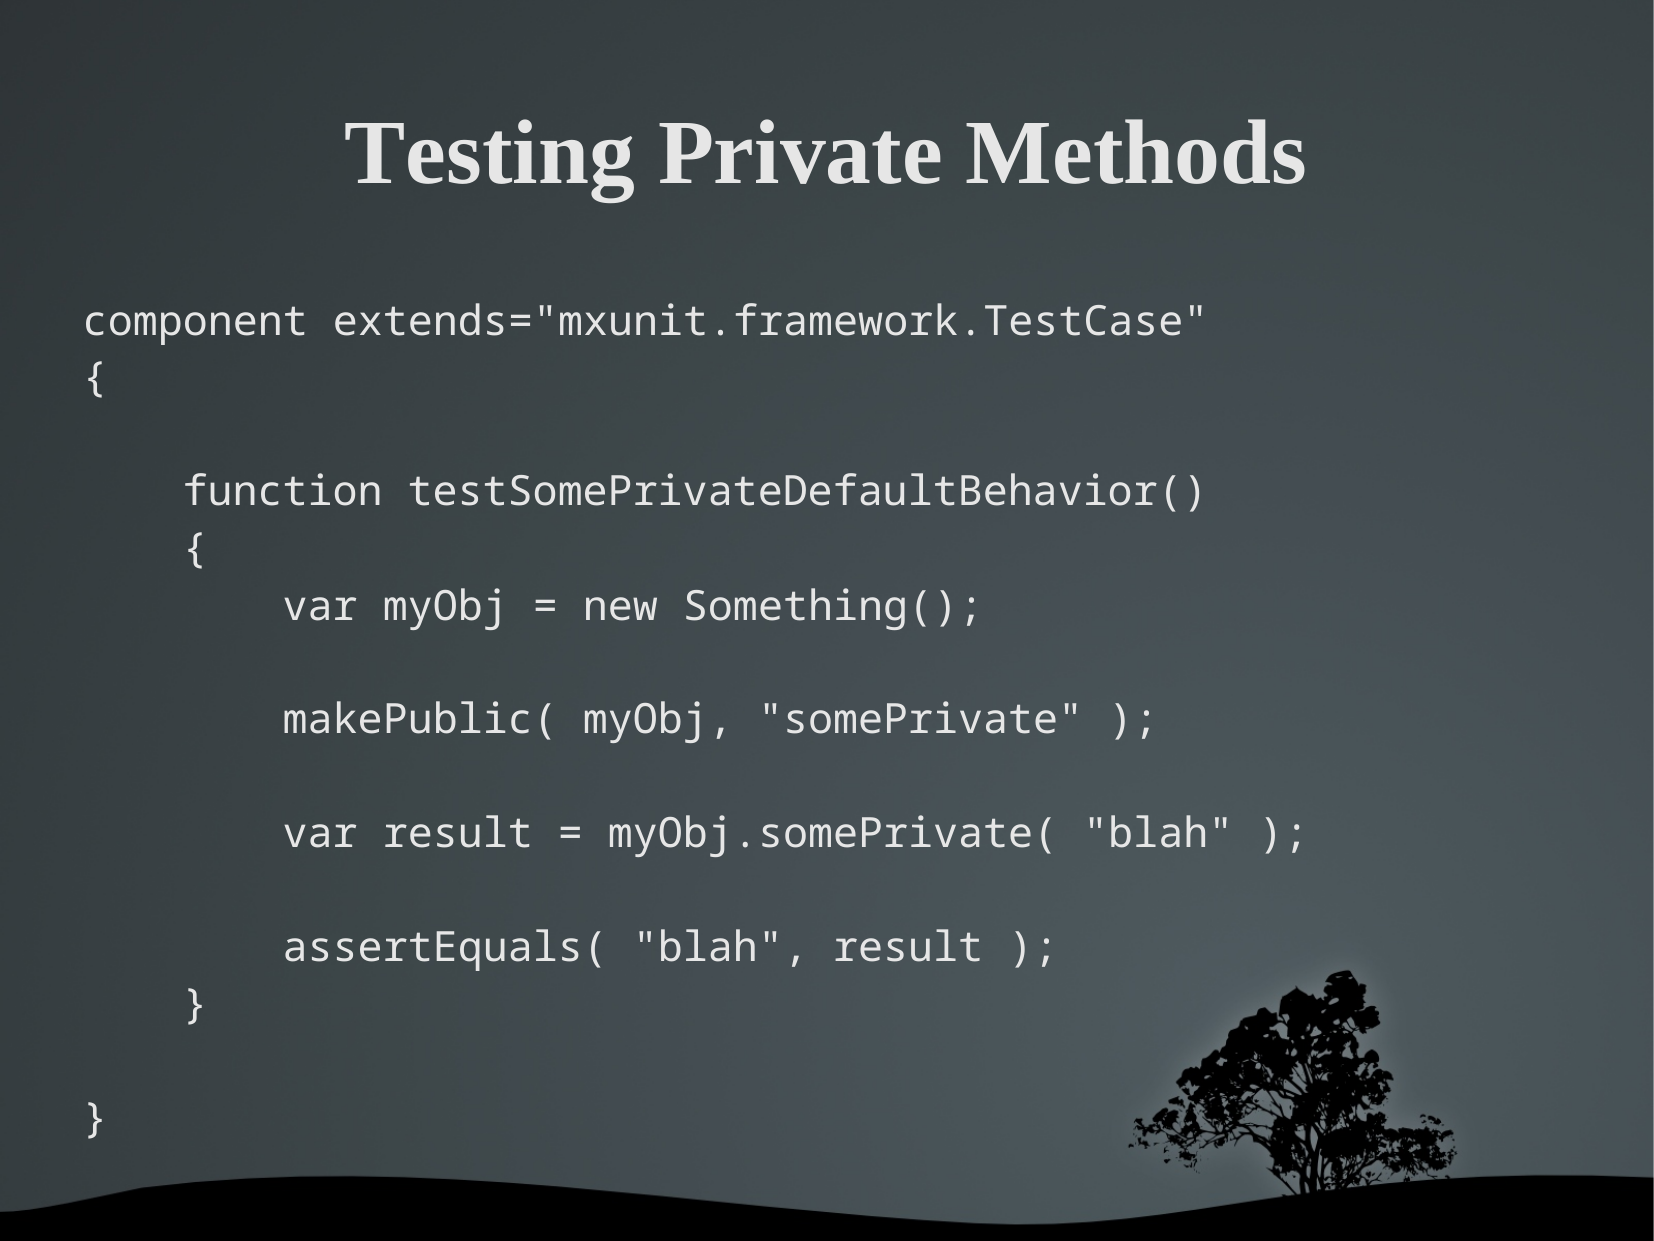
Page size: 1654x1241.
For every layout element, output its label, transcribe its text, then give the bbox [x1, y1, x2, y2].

title Testing Private Methods [82, 49, 1571, 257]
picture [0, 0, 1654, 1241]
list component extends="mxunit.framework.TestCase" { function testSomePrivateDefaultBehavior() { var myObj = new Something(); makePublic( myObj, "somePrivate" ); var result = myObj.somePrivate( "blah" ); assertEquals( "blah", result ); } } [82, 290, 1571, 1109]
